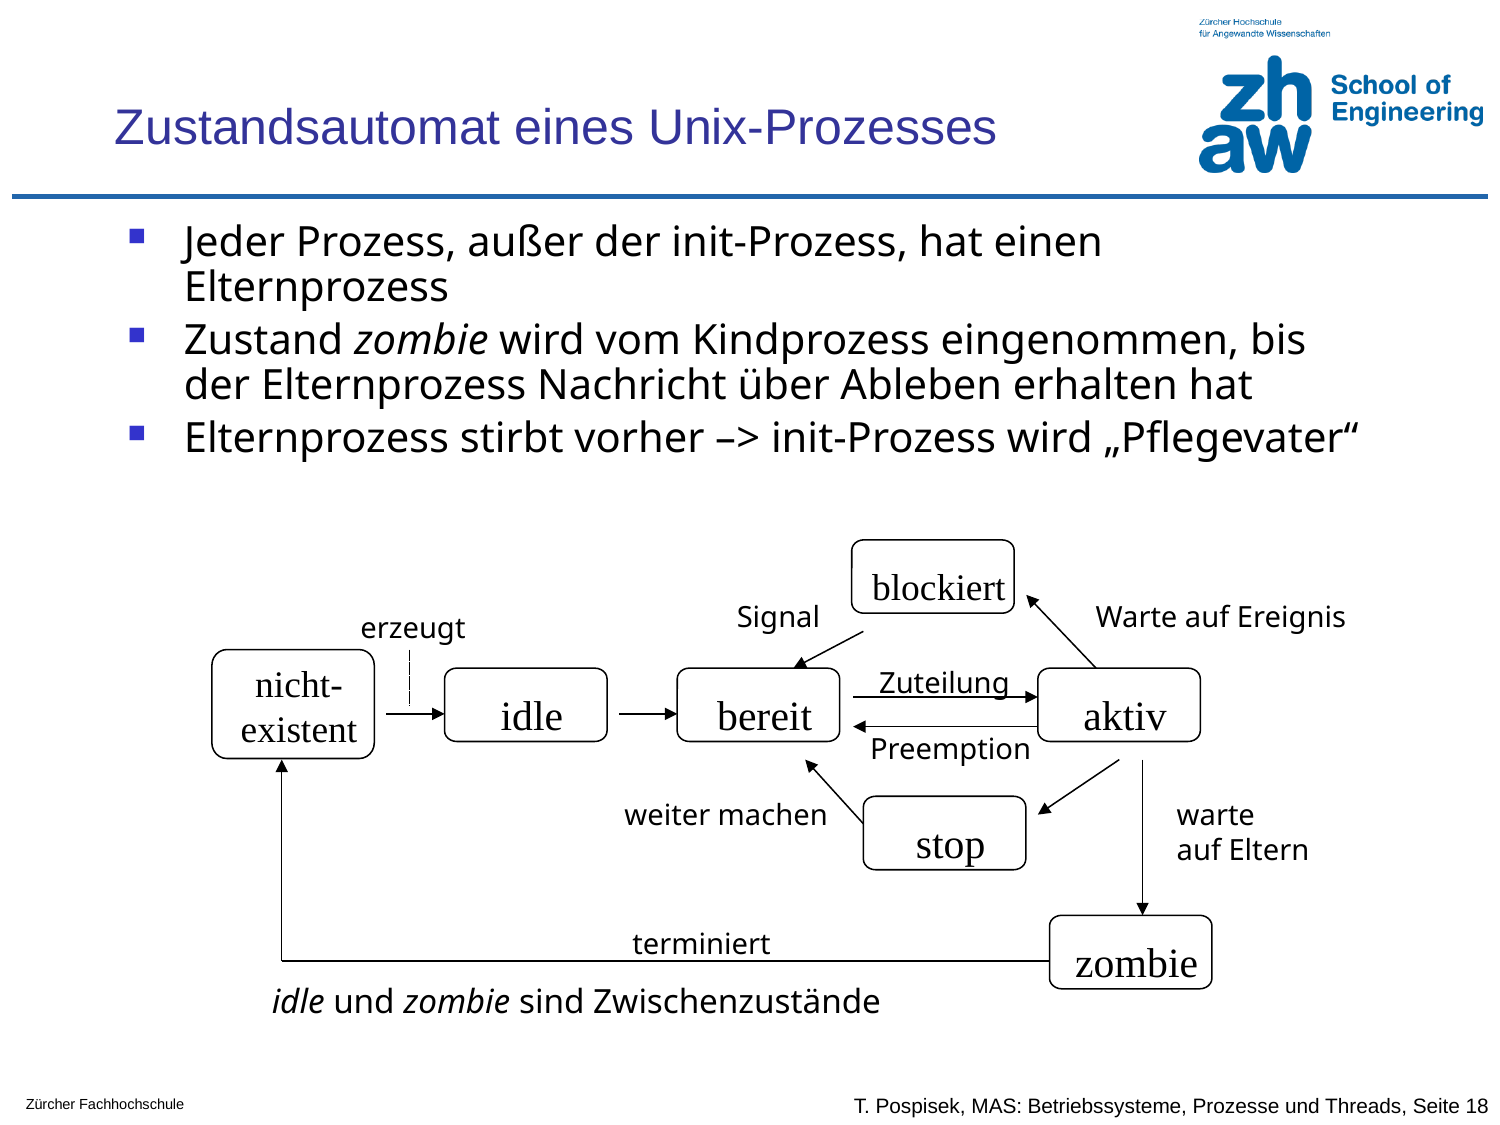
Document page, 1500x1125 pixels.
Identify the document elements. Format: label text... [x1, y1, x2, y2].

text_box zombie [1049, 915, 1212, 989]
text_box Zuteilung [864, 698, 1025, 707]
title Zustandsautomat eines Unix-Prozesses [99, 50, 1379, 163]
text_box idle [444, 668, 608, 742]
text_box Signal [722, 590, 836, 641]
text_box erzeugt [345, 602, 481, 653]
text_box Warte auf Ereignis [1080, 590, 1362, 641]
text_box aktiv [1037, 668, 1201, 742]
text_box blockiert [851, 539, 1015, 614]
text_box stop [863, 796, 1026, 870]
text_box terminiert [617, 918, 786, 969]
text_box warte auf Eltern [1161, 789, 1325, 875]
text_box weiter machen [609, 788, 844, 839]
text_box Zuteilung [864, 656, 1025, 696]
text_box idle und zombie sind Zwischenzustände [257, 972, 897, 1028]
list Jeder Prozess, außer der init-Prozess, hat einen Elternprozess Zustand zombie wird vom Kindprozess eingenommen, bis der Elternprozess Nachricht über Ableben erhalten hat Elternprozess stirbt vorher –> init-Prozess wird „Pflegevater“ [112, 212, 1388, 388]
text_box Preemption [855, 722, 1047, 773]
picture [1199, 19, 1483, 173]
text_box nicht- existent [211, 649, 375, 759]
text_box bereit [677, 668, 840, 742]
